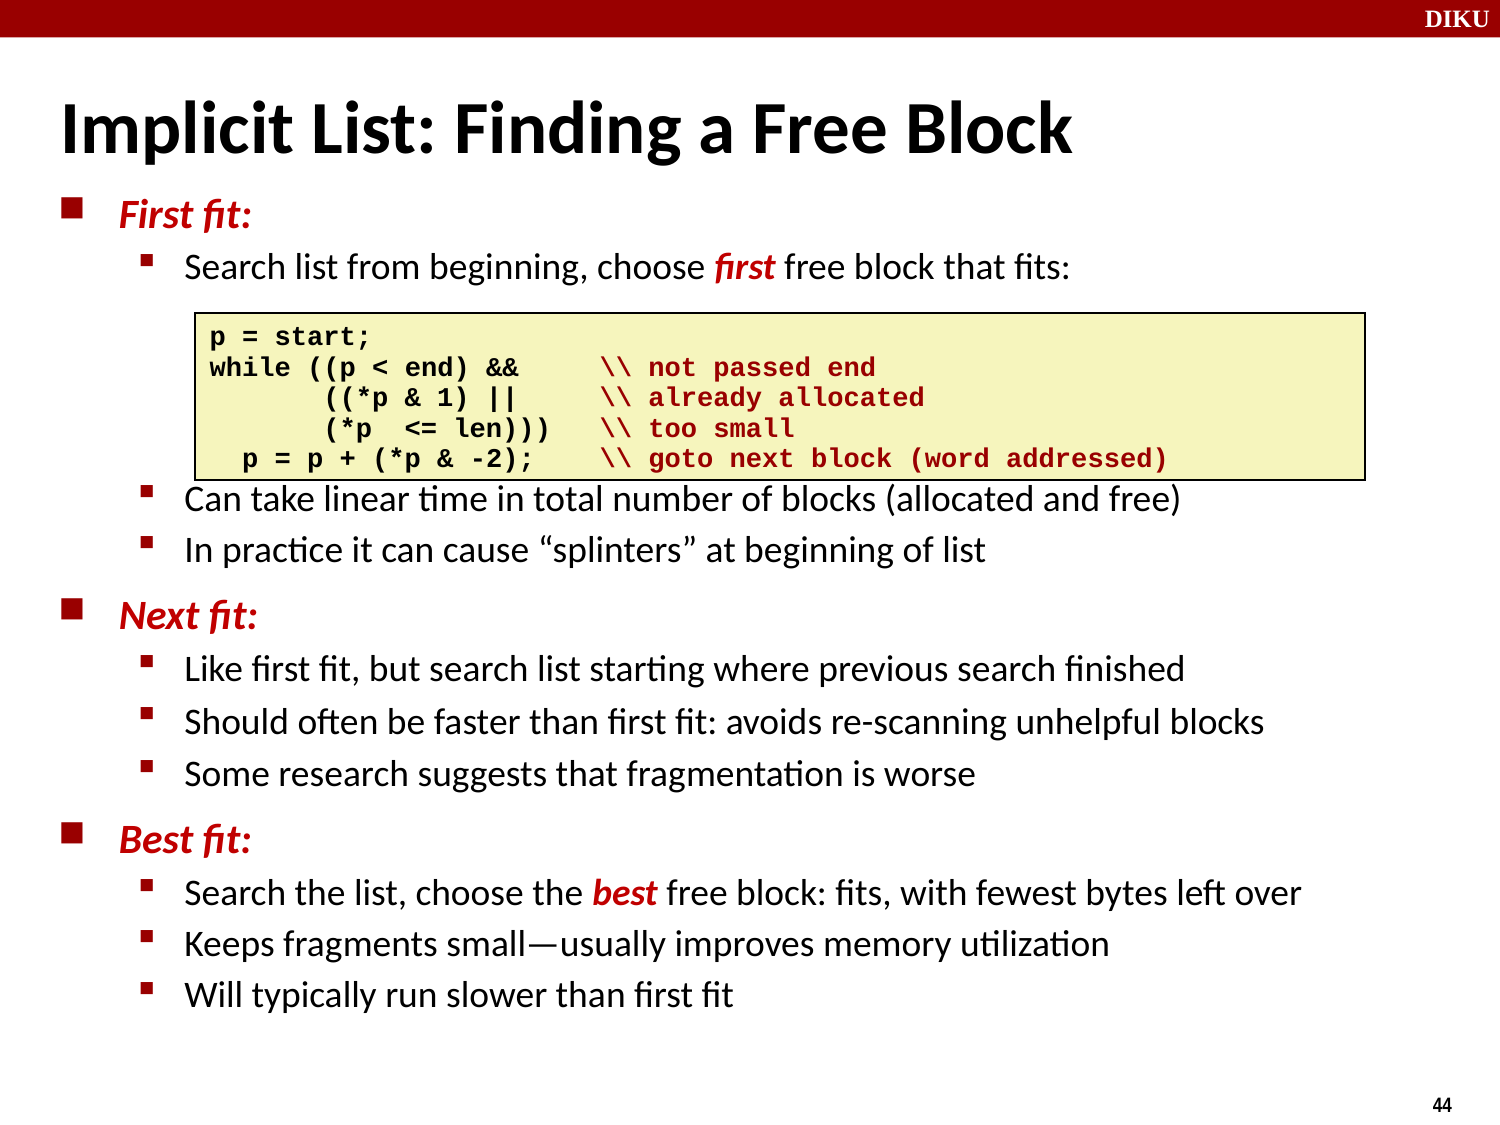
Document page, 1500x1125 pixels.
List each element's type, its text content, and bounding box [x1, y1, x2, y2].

text_box First fit: Search list from beginning, choose first free block that fits: Can take linear time in total number of blocks (allocated and free) In practice it can cause “splinters” at beginning of list Next fit: Like first fit, but search list starting where previous search finished Should often be faster than first fit: avoids re-scanning unhelpful blocks Some research suggests that fragmentation is worse Best fit: Search the list, choose the best free block: fits, with fewest bytes left over Keeps fragments small—usually improves memory utilization Will typically run slower than first fit [47, 187, 1411, 1108]
text_box p = start; while ((p < end) && \\ not passed end ((*p & 1) || \\ already allocated (*p <= len))) \\ too small p = p + (*p & -2); \\ goto next block (word addressed) [194, 313, 1365, 480]
text_box Implicit List: Finding a Free Block [45, 76, 1359, 171]
